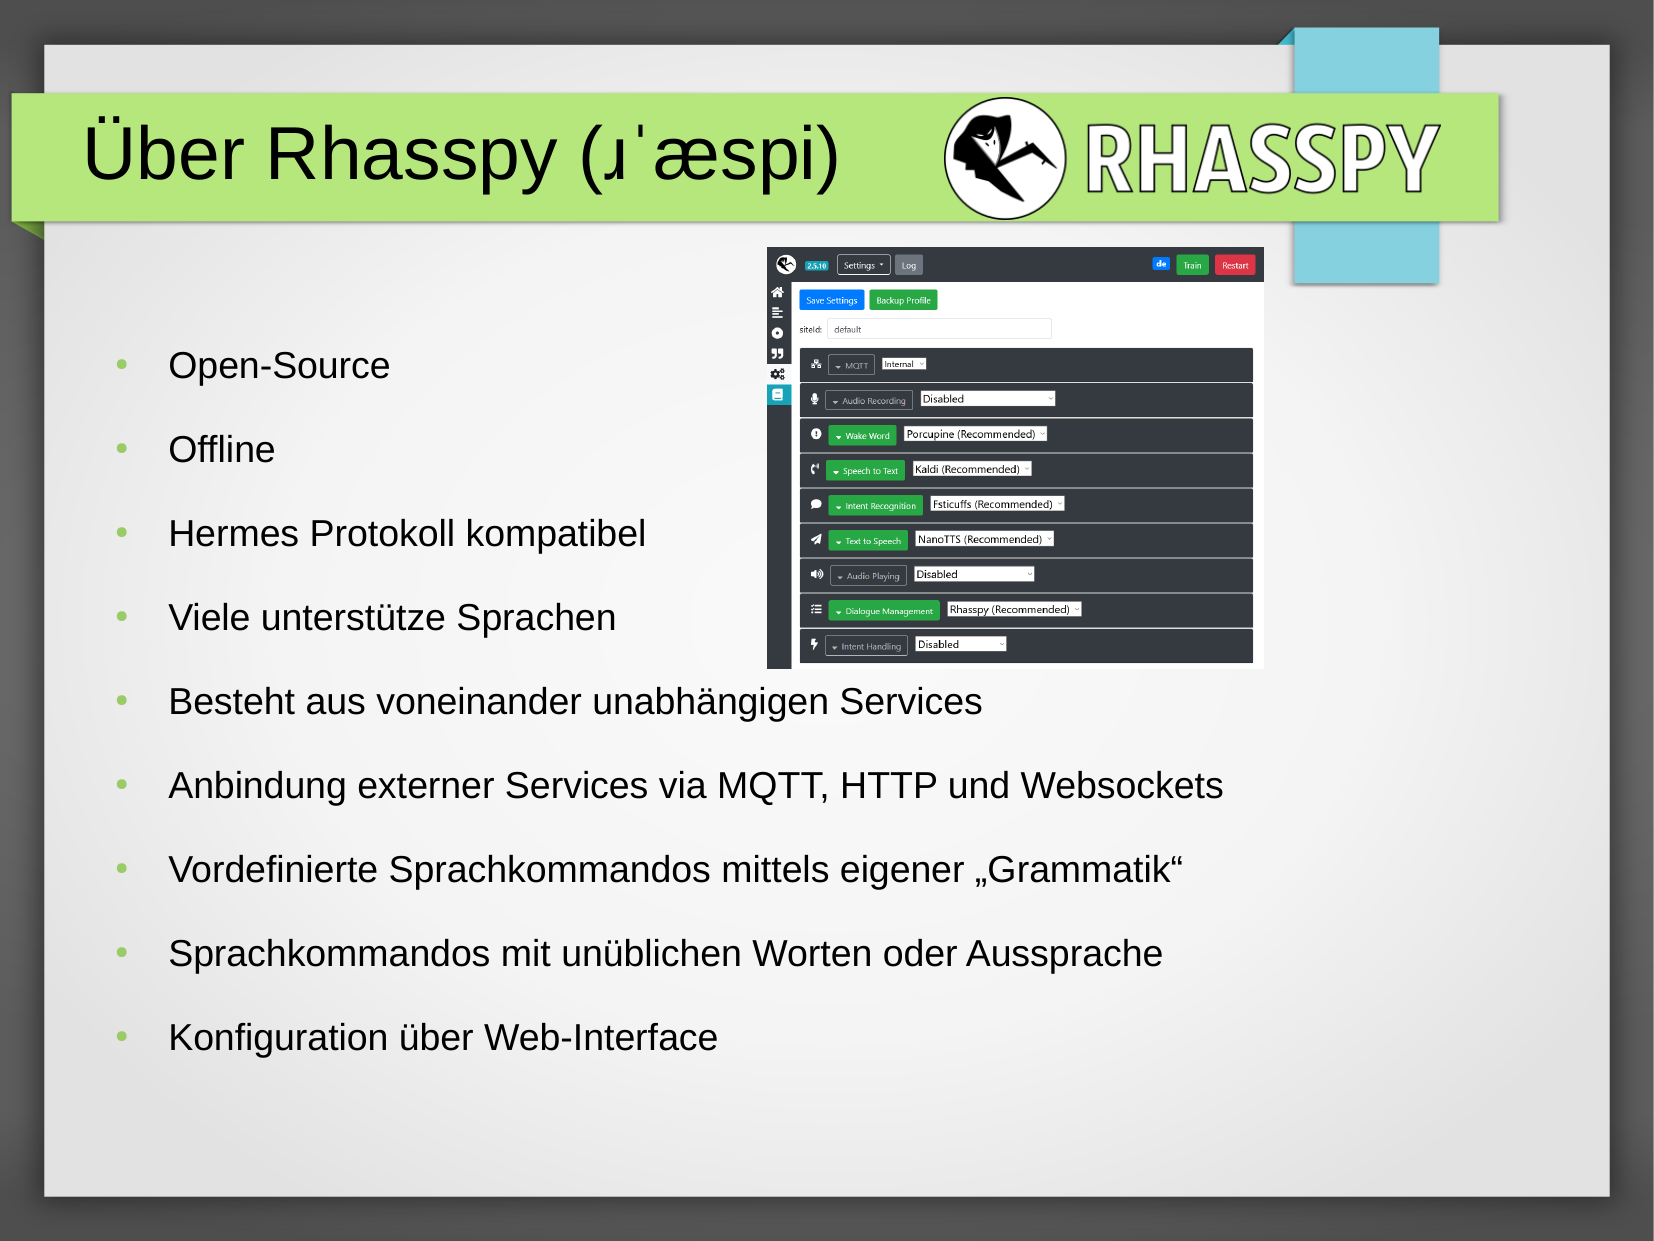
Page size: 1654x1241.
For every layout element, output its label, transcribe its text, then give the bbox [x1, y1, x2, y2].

title Über Rhasspy (ɹˈæspi) [82, 81, 934, 226]
text_box Open-Source Offline Hermes Protokoll kompatibel Viele unterstütze Sprachen Besteht aus voneinander unabhängigen Services Anbindung externer Services via MQTT, HTTP und Websockets Vordefinierte Sprachkommandos mittels eigener „Grammatik“ Sprachkommandos mit unüblichen Worten oder Aussprache Konfiguration über Web-Interface [82, 295, 1560, 1108]
picture [0, 0, 1654, 1241]
